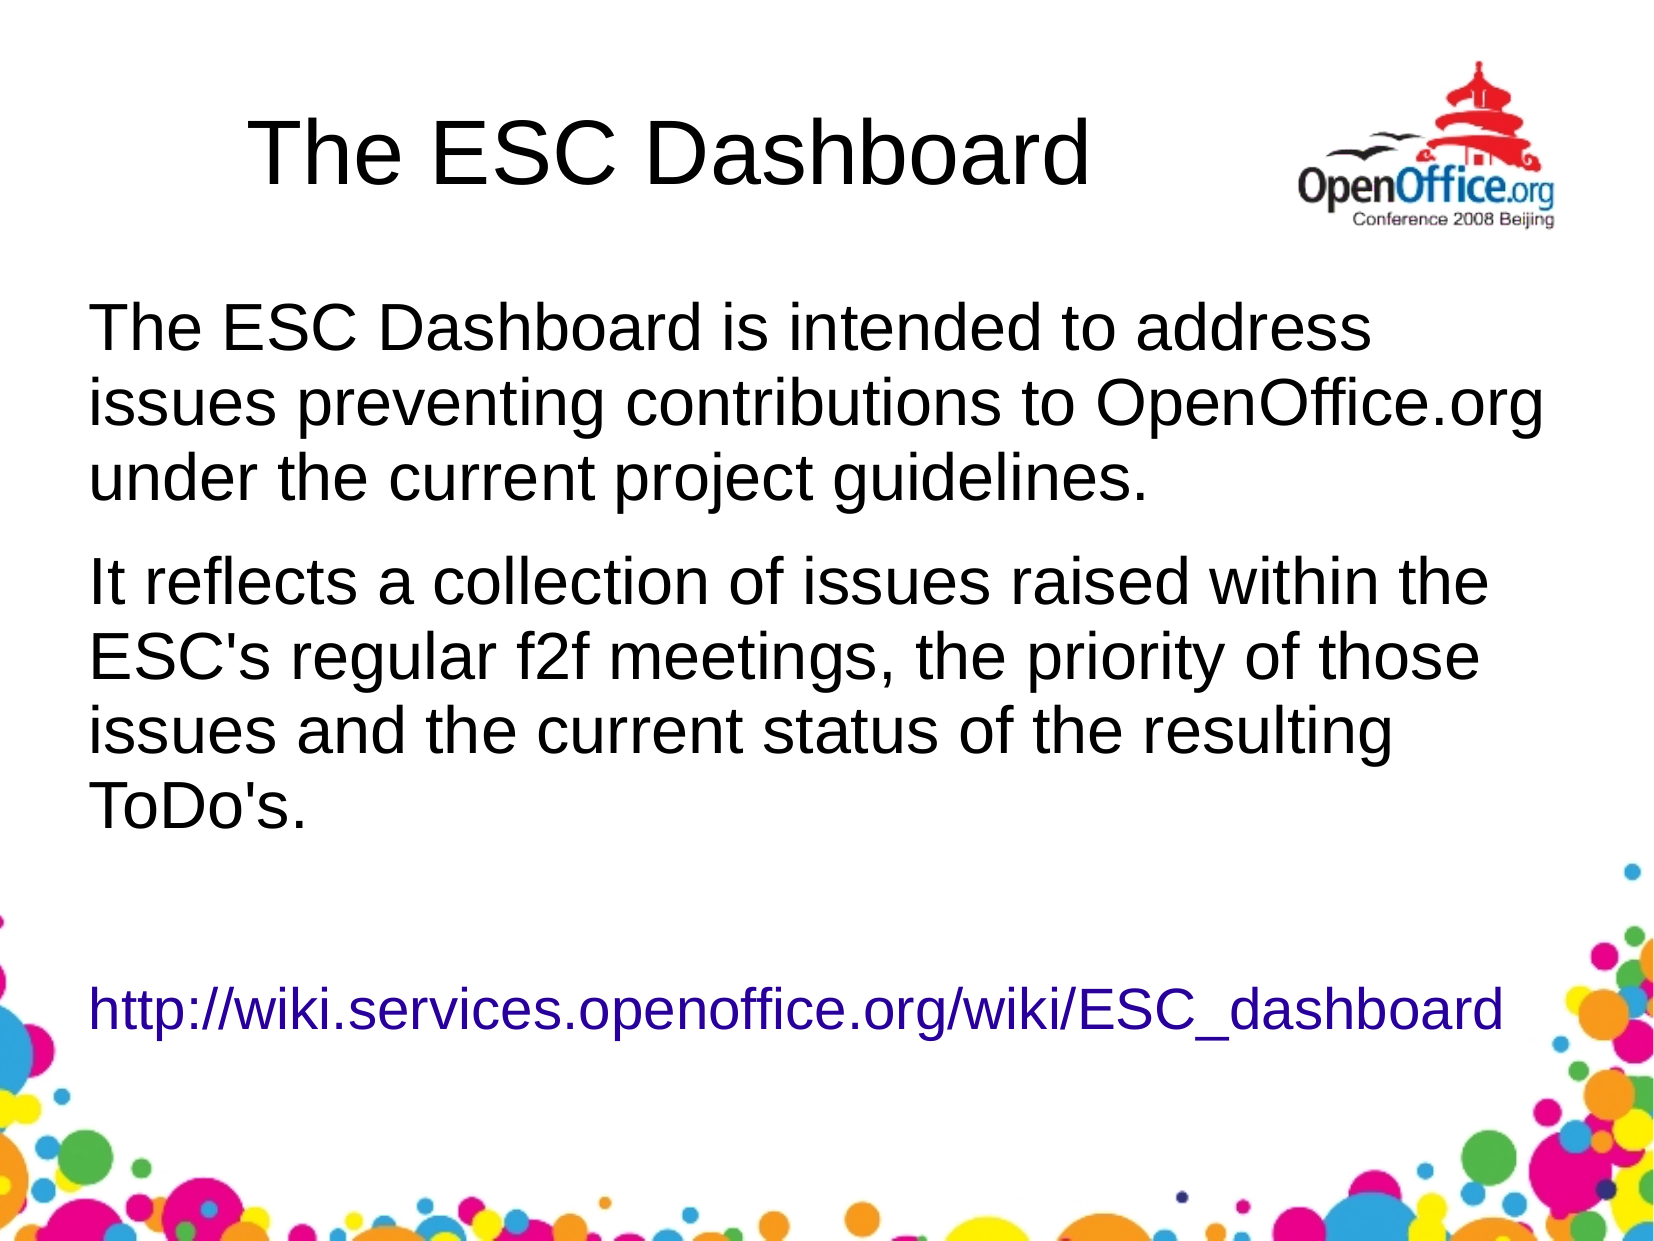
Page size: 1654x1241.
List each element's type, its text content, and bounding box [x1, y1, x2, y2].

picture [1285, 51, 1569, 250]
title The ESC Dashboard [82, 49, 1258, 257]
list The ESC Dashboard is intended to address issues preventing contributions to OpenOffice.org under the current project guidelines. It reflects a collection of issues raised within the ESC's regular f2f meetings, the priority of those issues and the current status of the resulting ToDo's. http://wiki.services.openoffice.org/wiki/ESC_dashboard [88, 290, 1577, 1109]
picture [0, 810, 1654, 1241]
